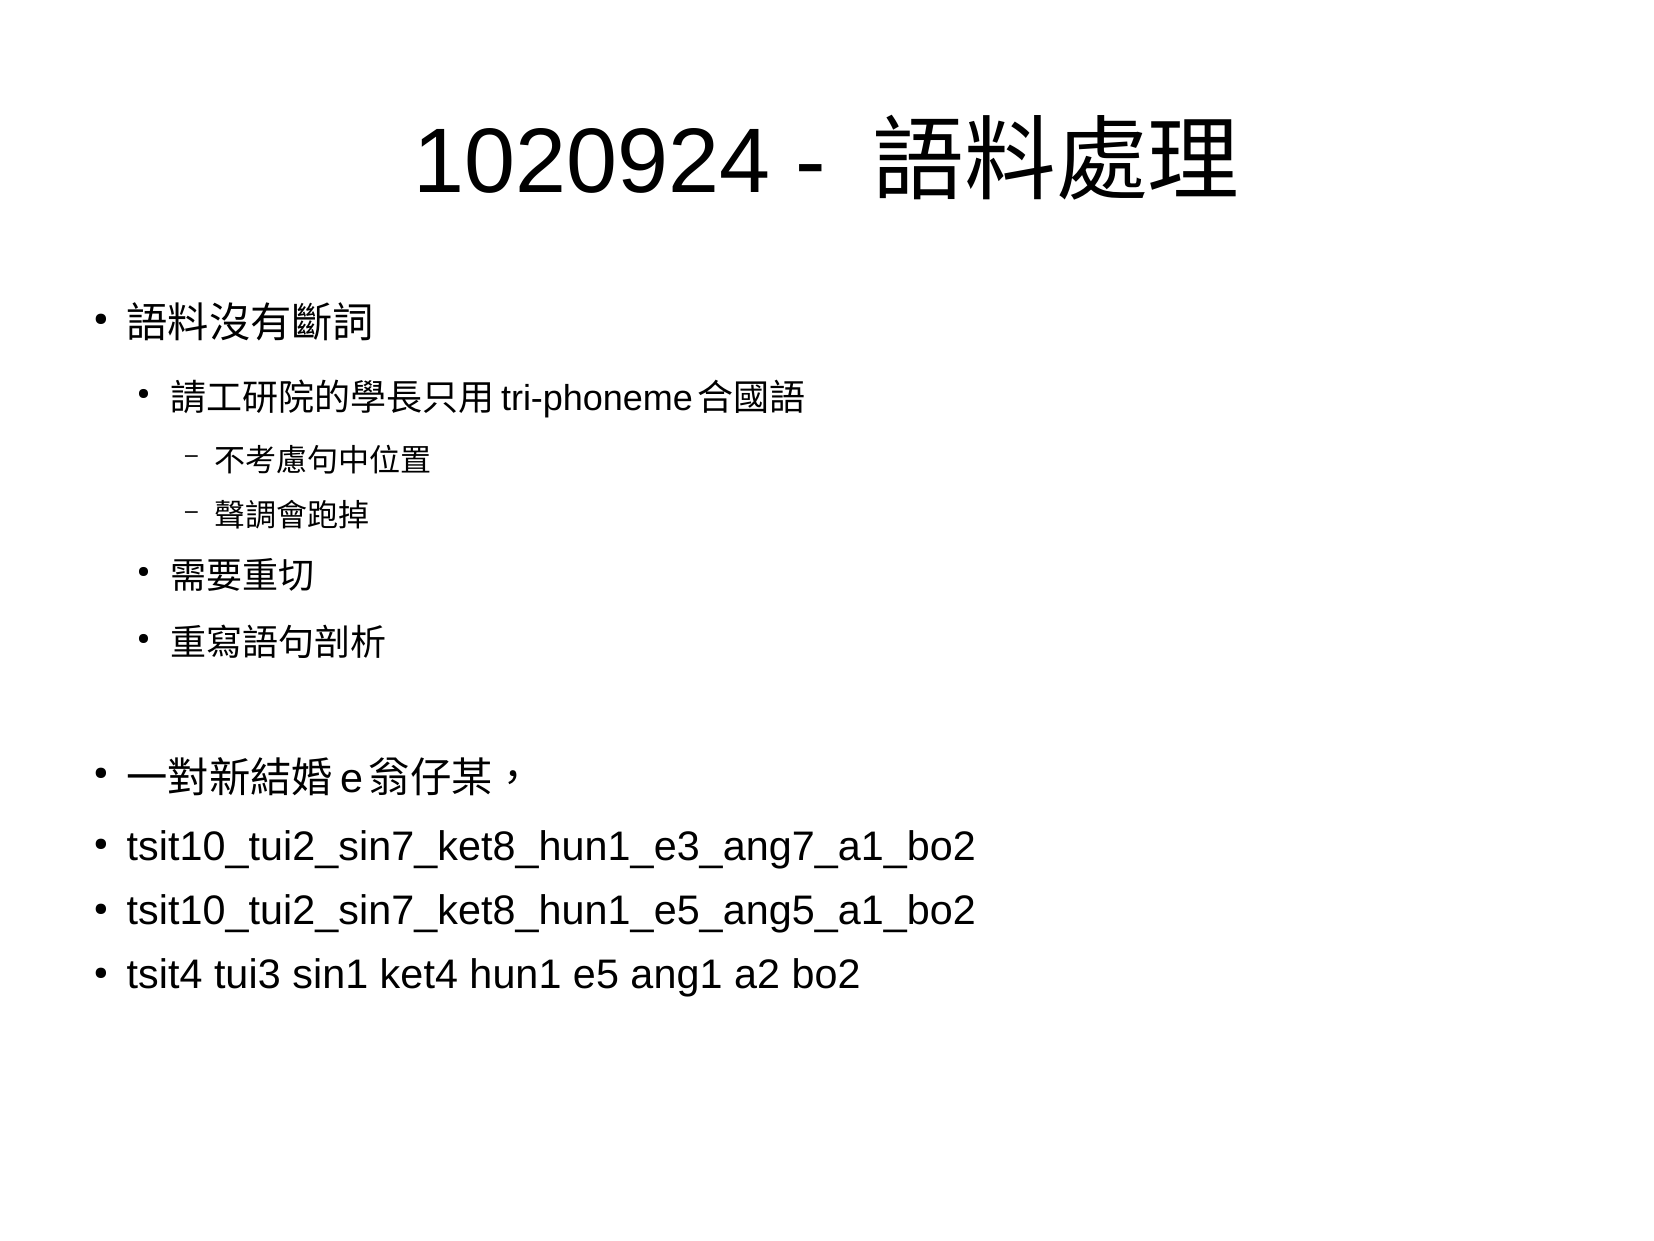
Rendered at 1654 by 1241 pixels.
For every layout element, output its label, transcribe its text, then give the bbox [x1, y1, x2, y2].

list 語料沒有斷詞 請工研院的學長只用tri-phoneme合國語 不考慮句中位置 聲調會跑掉 需要重切 重寫語句剖析 一對新結婚e翁仔某， tsit10_tui2_sin7_ket8_hun1_e3_ang7_a1_bo2 tsit10_tui2_sin7_ket8_hun1_e5_ang5_a1_bo2 tsit4 tui3 sin1 ket4 hun1 e5 ang1 a2 bo2 [82, 290, 1571, 1010]
title 1020924 - 語料處理 [82, 49, 1571, 257]
